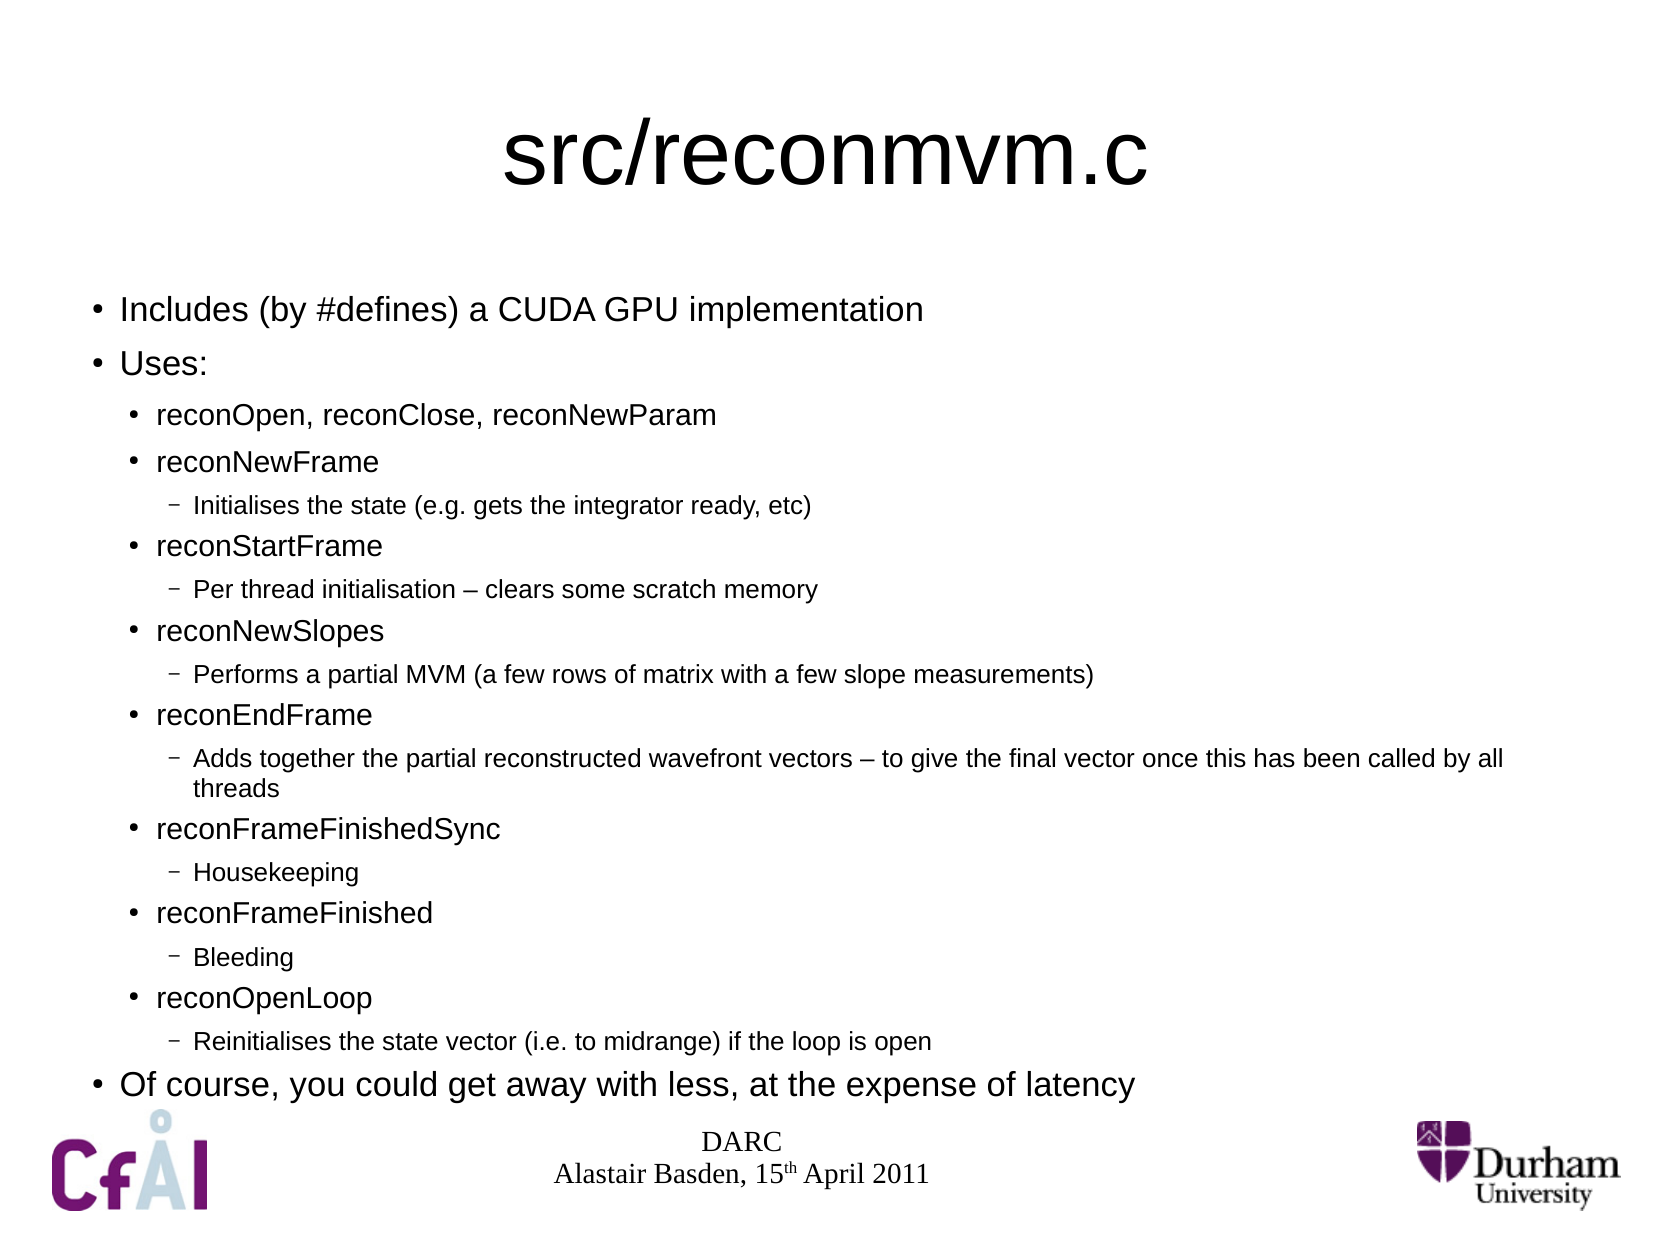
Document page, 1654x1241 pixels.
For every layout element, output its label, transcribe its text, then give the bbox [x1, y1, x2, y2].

list Includes (by #defines) a CUDA GPU implementation Uses: reconOpen, reconClose, reconNewParam reconNewFrame Initialises the state (e.g. gets the integrator ready, etc) reconStartFrame Per thread initialisation – clears some scratch memory reconNewSlopes Performs a partial MVM (a few rows of matrix with a few slope measurements) reconEndFrame Adds together the partial reconstructed wavefront vectors – to give the final vector once this has been called by all threads reconFrameFinishedSync Housekeeping reconFrameFinished Bleeding reconOpenLoop Reinitialises the state vector (i.e. to midrange) if the loop is open Of course, you could get away with less, at the expense of latency [82, 290, 1571, 1109]
title src/reconmvm.c [82, 56, 1571, 250]
picture [52, 1109, 207, 1211]
picture [1417, 1121, 1621, 1211]
